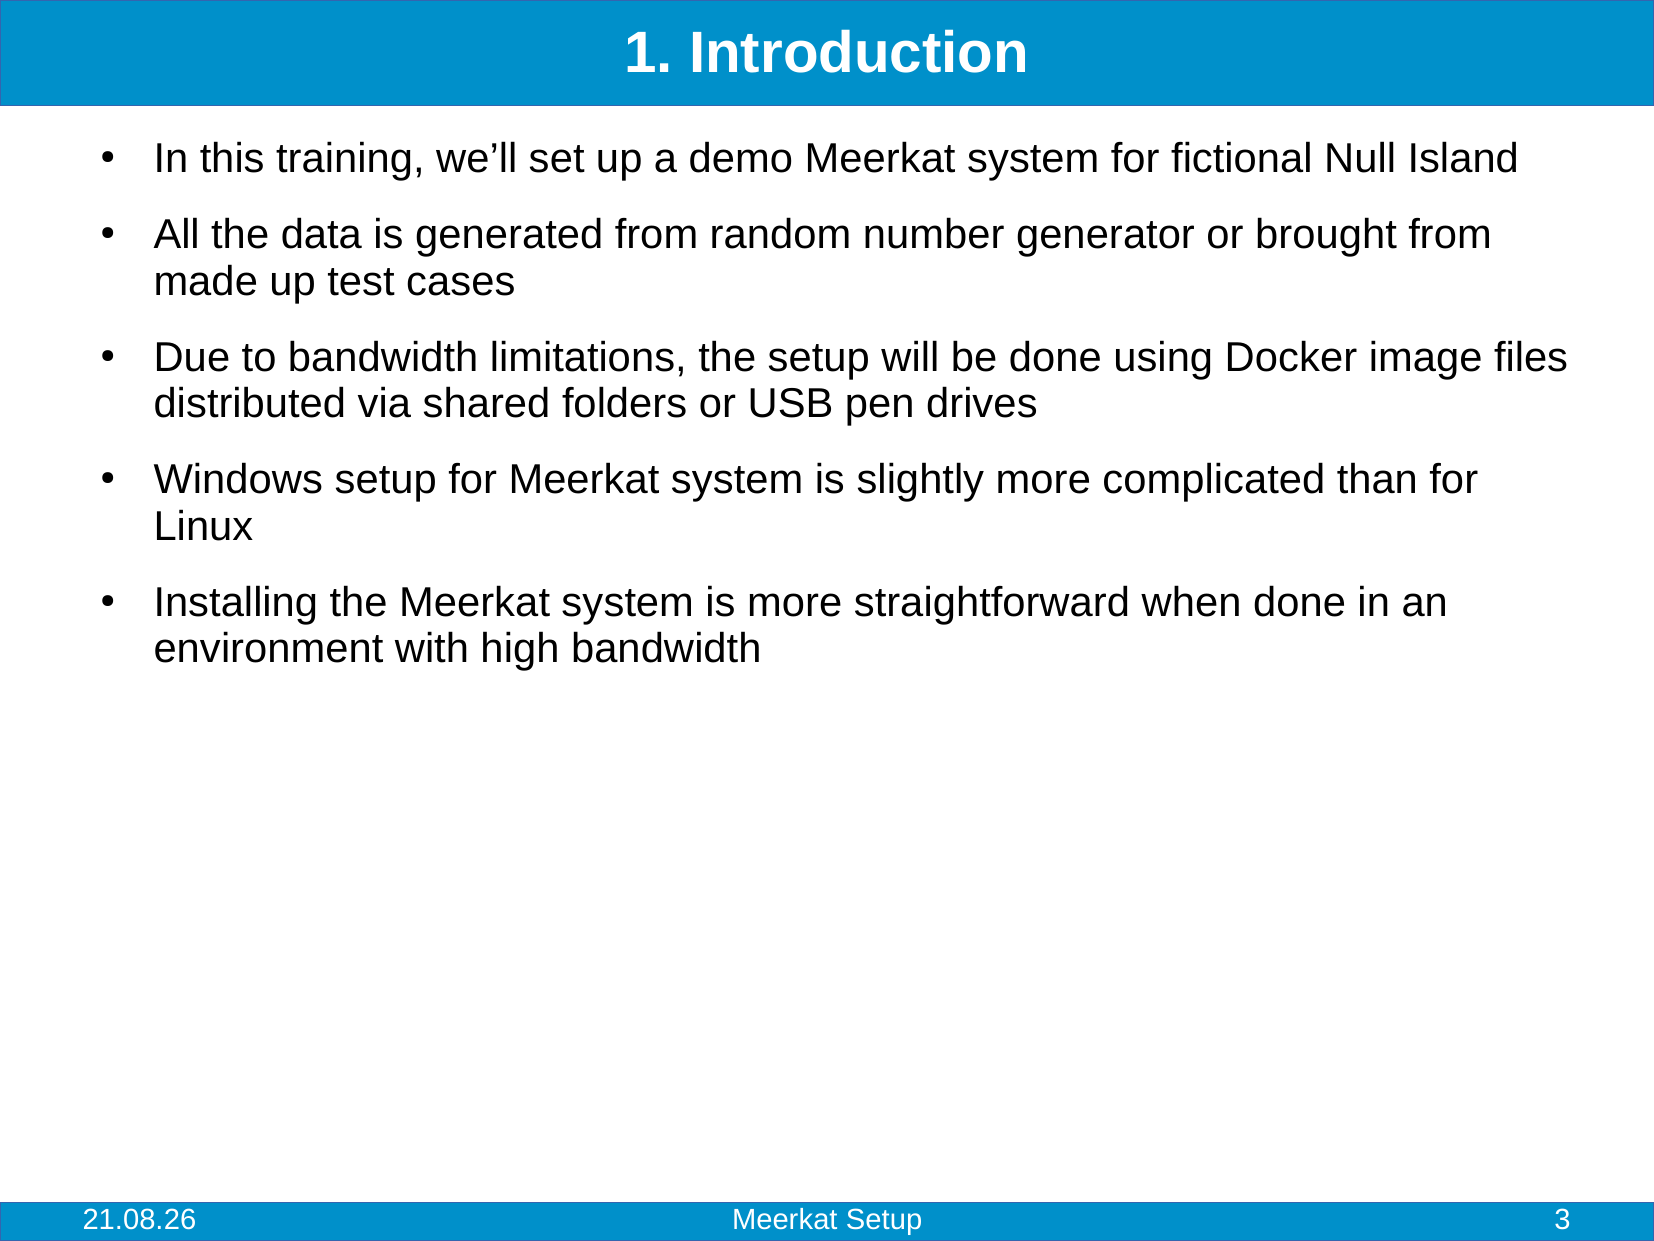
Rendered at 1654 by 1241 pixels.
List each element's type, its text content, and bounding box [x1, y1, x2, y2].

list In this training, we’ll set up a demo Meerkat system for fictional Null Island All the data is generated from random number generator or brought from made up test cases Due to bandwidth limitations, the setup will be done using Docker image files distributed via shared folders or USB pen drives Windows setup for Meerkat system is slightly more complicated than for Linux Installing the Meerkat system is more straightforward when done in an environment with high bandwidth [82, 135, 1571, 1171]
title 1. Introduction [0, 0, 1654, 106]
